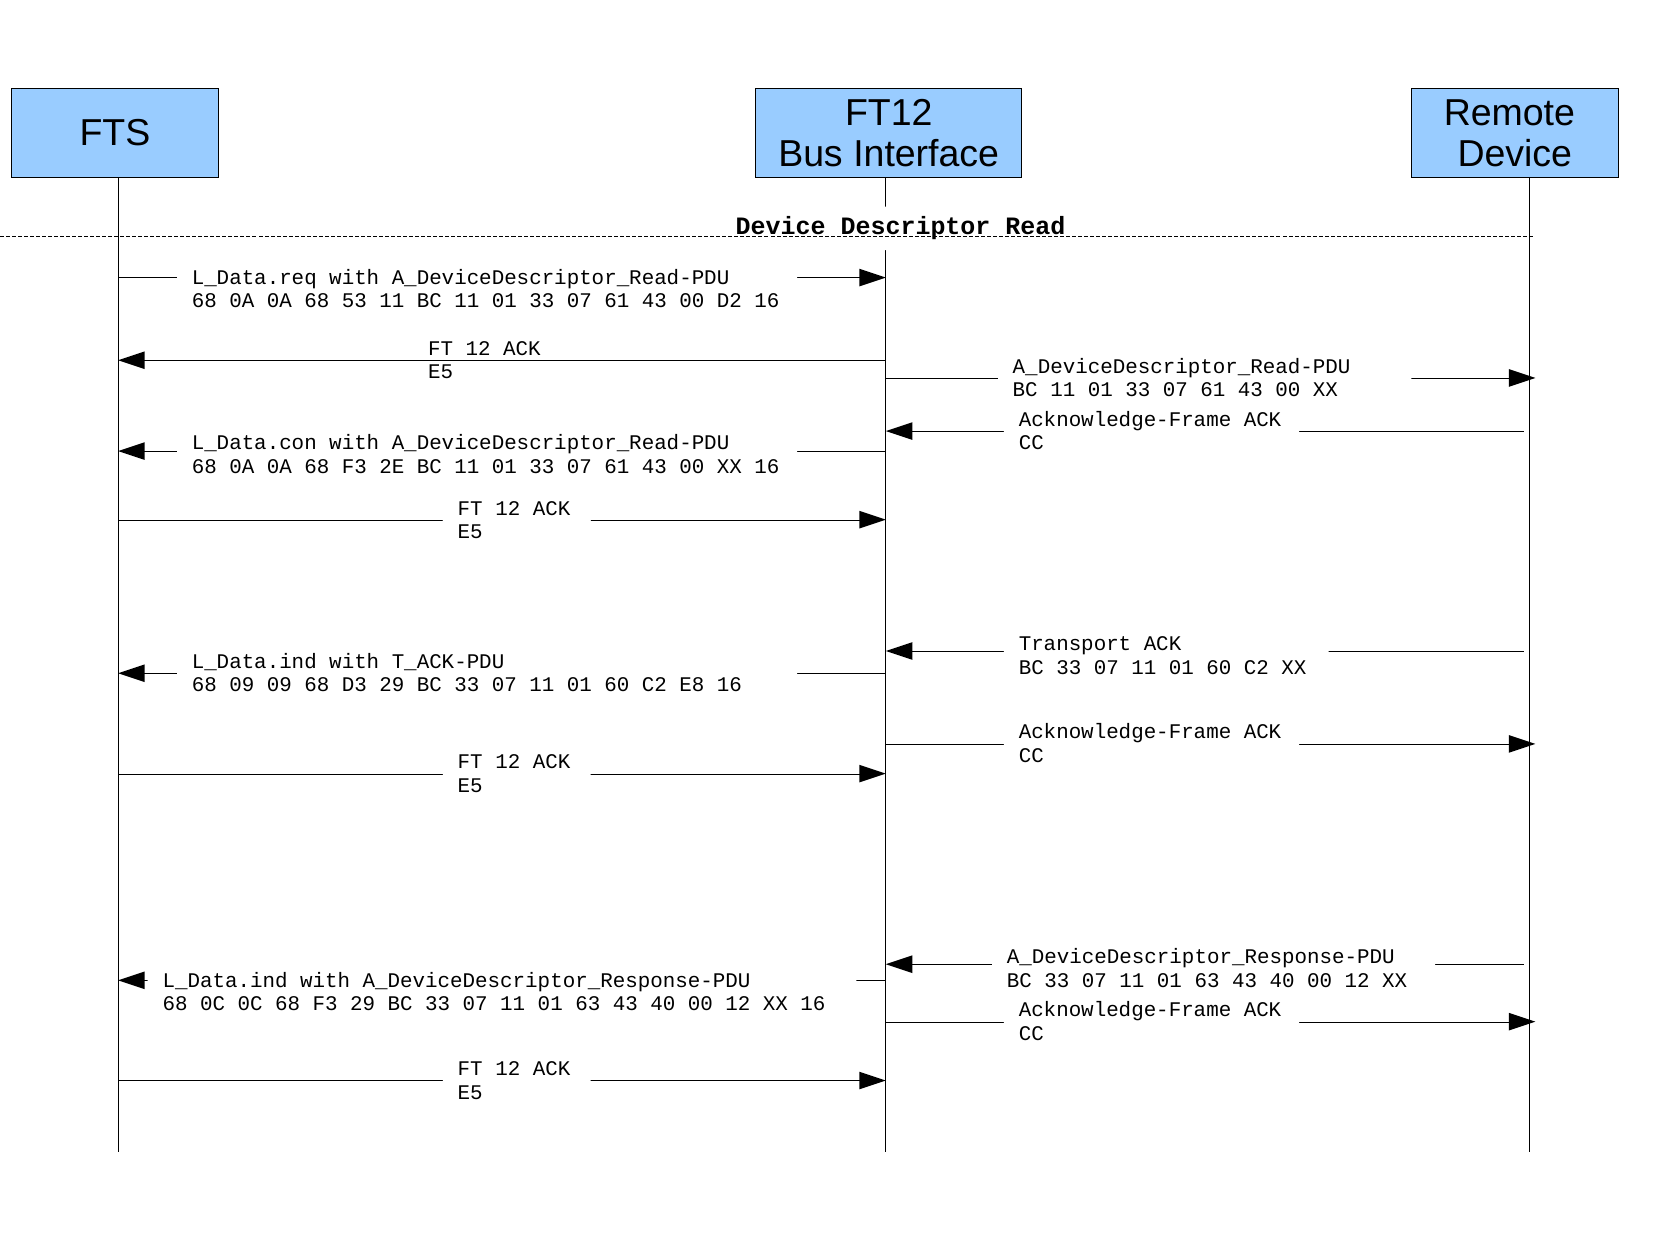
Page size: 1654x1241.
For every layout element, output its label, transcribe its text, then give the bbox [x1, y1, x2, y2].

text_box A_DeviceDescriptor_Read-PDU BC 11 01 33 07 61 43 00 XX [998, 348, 1412, 408]
text_box Device Descriptor Read [620, 206, 1182, 251]
text_box Acknowledge-Frame ACK CC [1003, 992, 1300, 1052]
text_box L_Data.req with A_DeviceDescriptor_Read-PDU 68 0A 0A 68 53 11 BC 11 01 33 07 61 43 00 D2 16 [177, 259, 798, 319]
text_box Acknowledge-Frame ACK CC [1003, 401, 1300, 461]
text_box L_Data.con with A_DeviceDescriptor_Read-PDU 68 0A 0A 68 F3 2E BC 11 01 33 07 61 43 00 XX 16 [177, 425, 798, 485]
text_box FT 12 ACK E5 [442, 490, 591, 550]
text_box A_DeviceDescriptor_Response-PDU BC 33 07 11 01 63 43 40 00 12 XX [992, 939, 1436, 999]
text_box Remote Device [1411, 88, 1619, 178]
text_box Acknowledge-Frame ACK CC [1003, 714, 1300, 774]
text_box FT 12 ACK E5 [413, 330, 562, 360]
text_box FT 12 ACK E5 [442, 1051, 591, 1111]
text_box FT12 Bus Interface [755, 88, 1022, 178]
text_box FT 12 ACK E5 [413, 361, 562, 390]
text_box FTS [11, 88, 219, 178]
text_box L_Data.ind with T_ACK-PDU 68 09 09 68 D3 29 BC 33 07 11 01 60 C2 E8 16 [177, 643, 798, 703]
text_box FT 12 ACK E5 [442, 744, 591, 804]
text_box Transport ACK BC 33 07 11 01 60 C2 XX [1003, 625, 1329, 685]
text_box L_Data.ind with A_DeviceDescriptor_Response-PDU 68 0C 0C 68 F3 29 BC 33 07 11 01 63 43 40 00 12 XX 16 [147, 962, 857, 1022]
